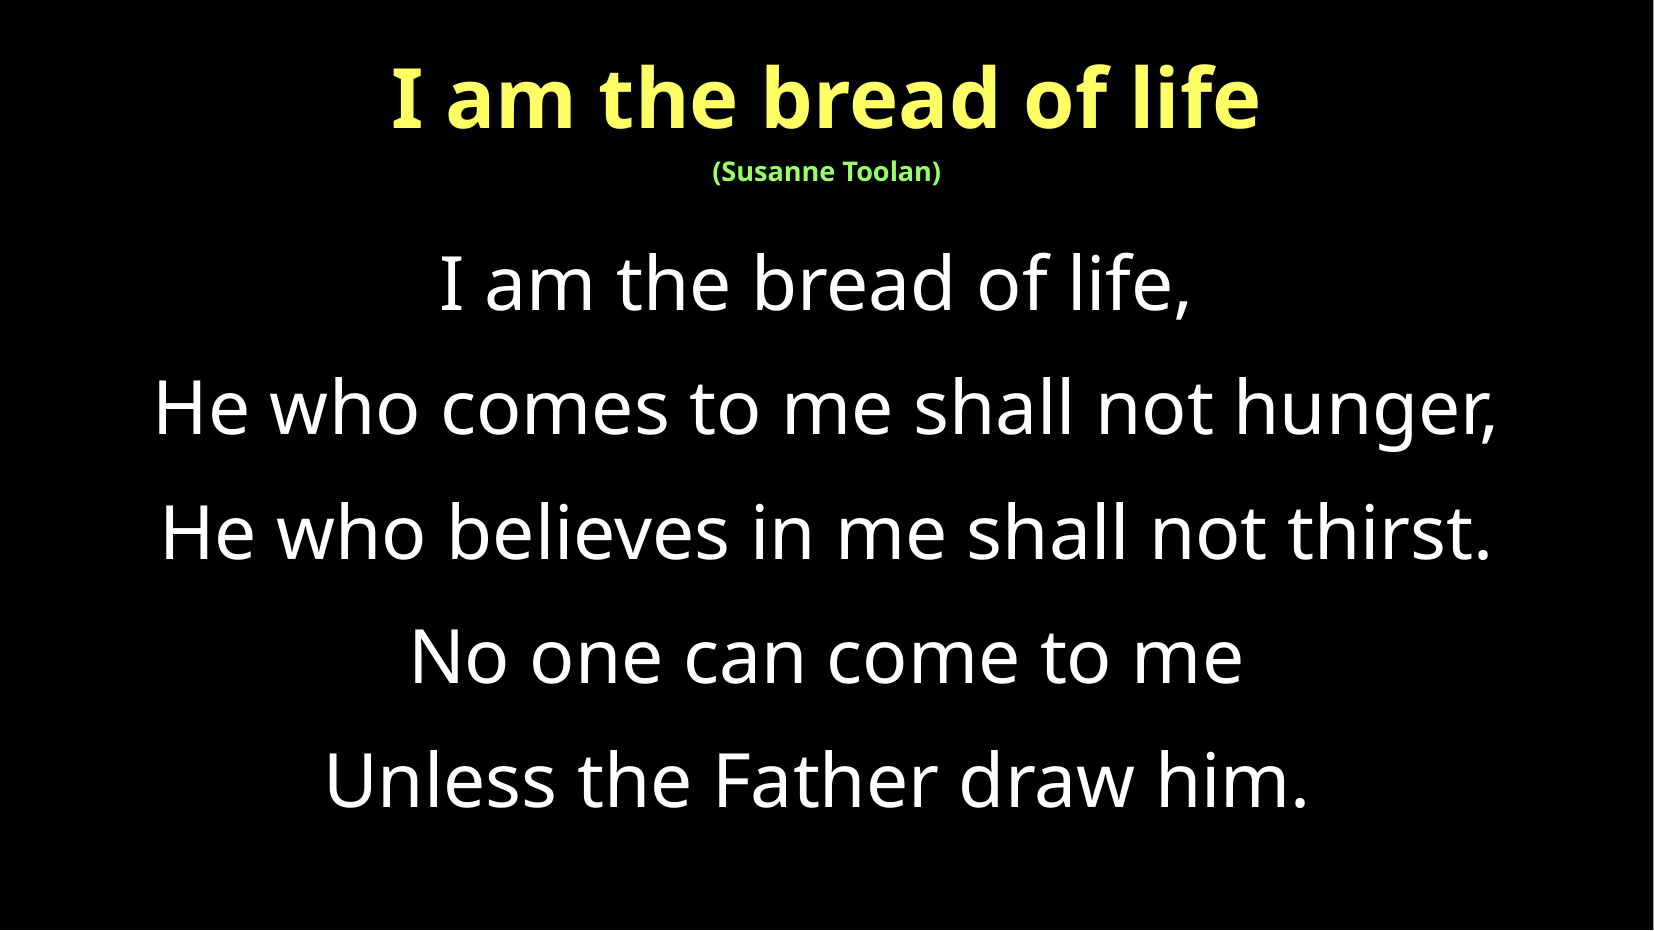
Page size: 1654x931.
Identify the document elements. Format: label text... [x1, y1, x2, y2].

title I am the bread of life (Susanne Toolan) [0, 37, 1654, 193]
list I am the bread of life, He who comes to me shall not hunger, He who believes in me shall not thirst. No one can come to me Unless the Father draw him. [0, 230, 1654, 922]
